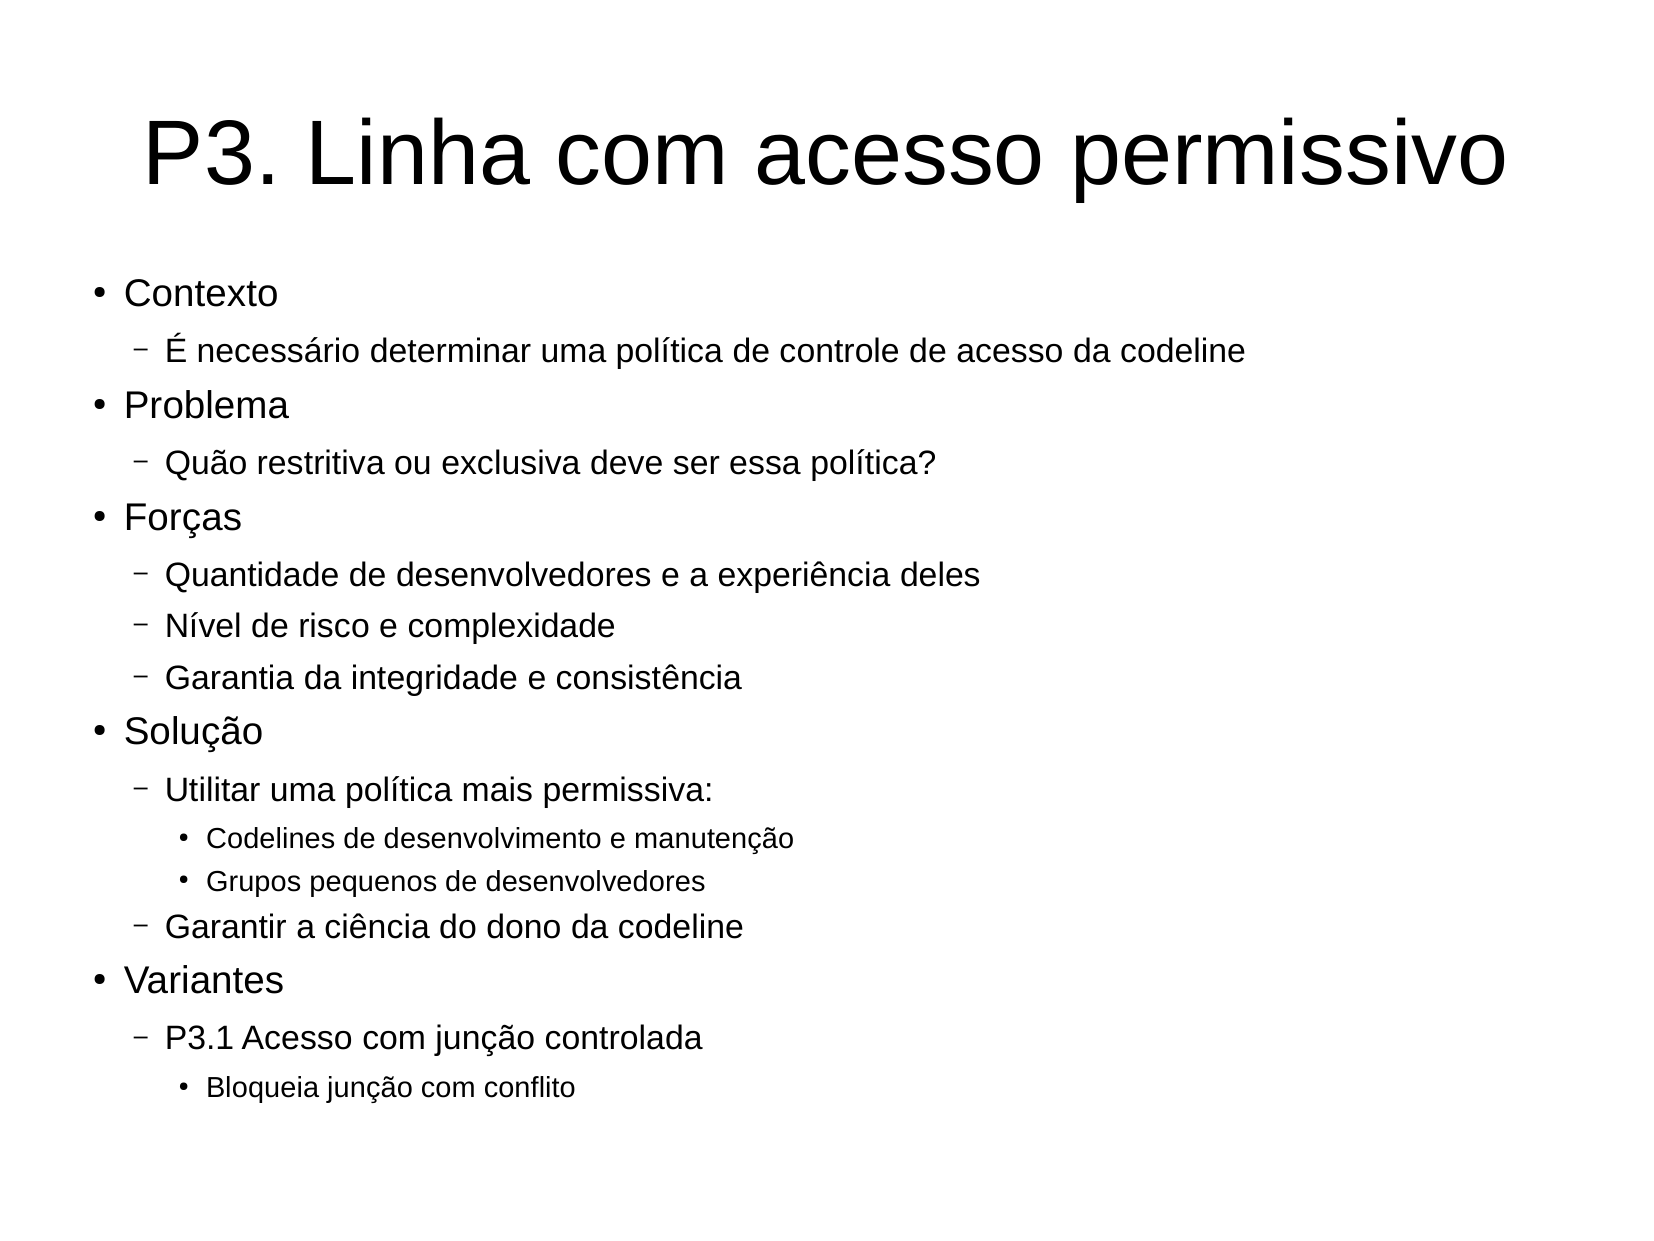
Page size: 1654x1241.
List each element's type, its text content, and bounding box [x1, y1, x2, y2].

list Contexto É necessário determinar uma política de controle de acesso da codeline Problema Quão restritiva ou exclusiva deve ser essa política? Forças Quantidade de desenvolvedores e a experiência deles Nível de risco e complexidade Garantia da integridade e consistência Solução Utilitar uma política mais permissiva: Codelines de desenvolvimento e manutenção Grupos pequenos de desenvolvedores Garantir a ciência do dono da codeline Variantes P3.1 Acesso com junção controlada Bloqueia junção com conflito [82, 271, 1571, 1111]
title P3. Linha com acesso permissivo [82, 49, 1571, 257]
